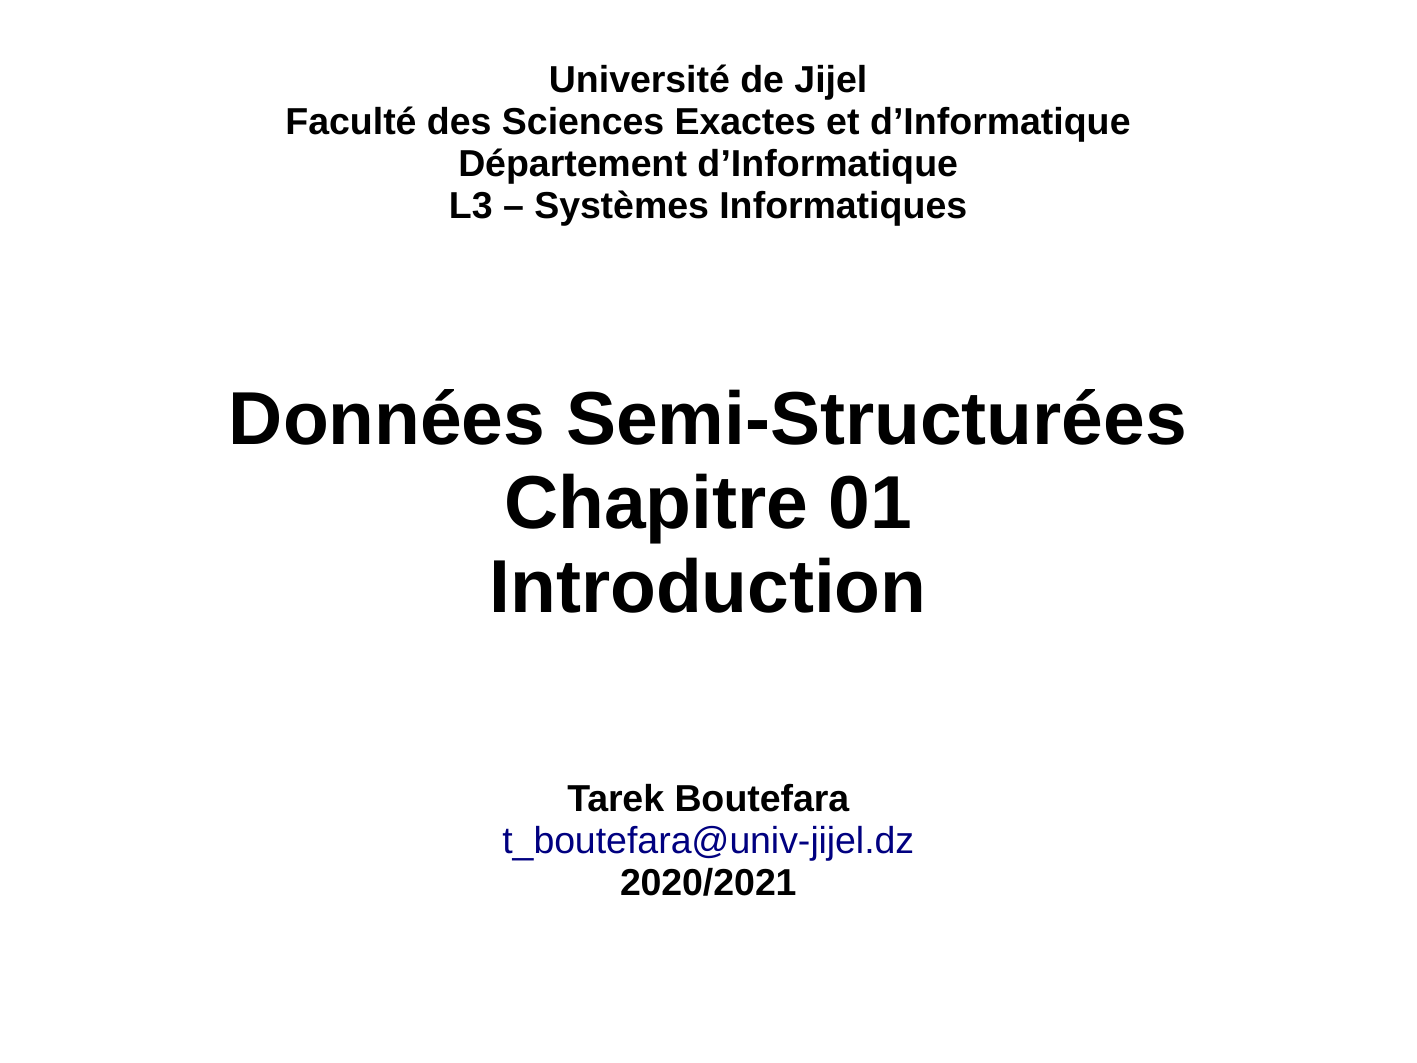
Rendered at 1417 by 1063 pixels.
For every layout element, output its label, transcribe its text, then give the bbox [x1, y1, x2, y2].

subtitle Université de Jijel Faculté des Sciences Exactes et d’Informatique Département d’Informatique L3 – Systèmes Informatiques Données Semi-Structurées Chapitre 01 Introduction Tarek Boutefara t_boutefara@univ-jijel.dz 2020/2021 [70, 58, 1346, 904]
